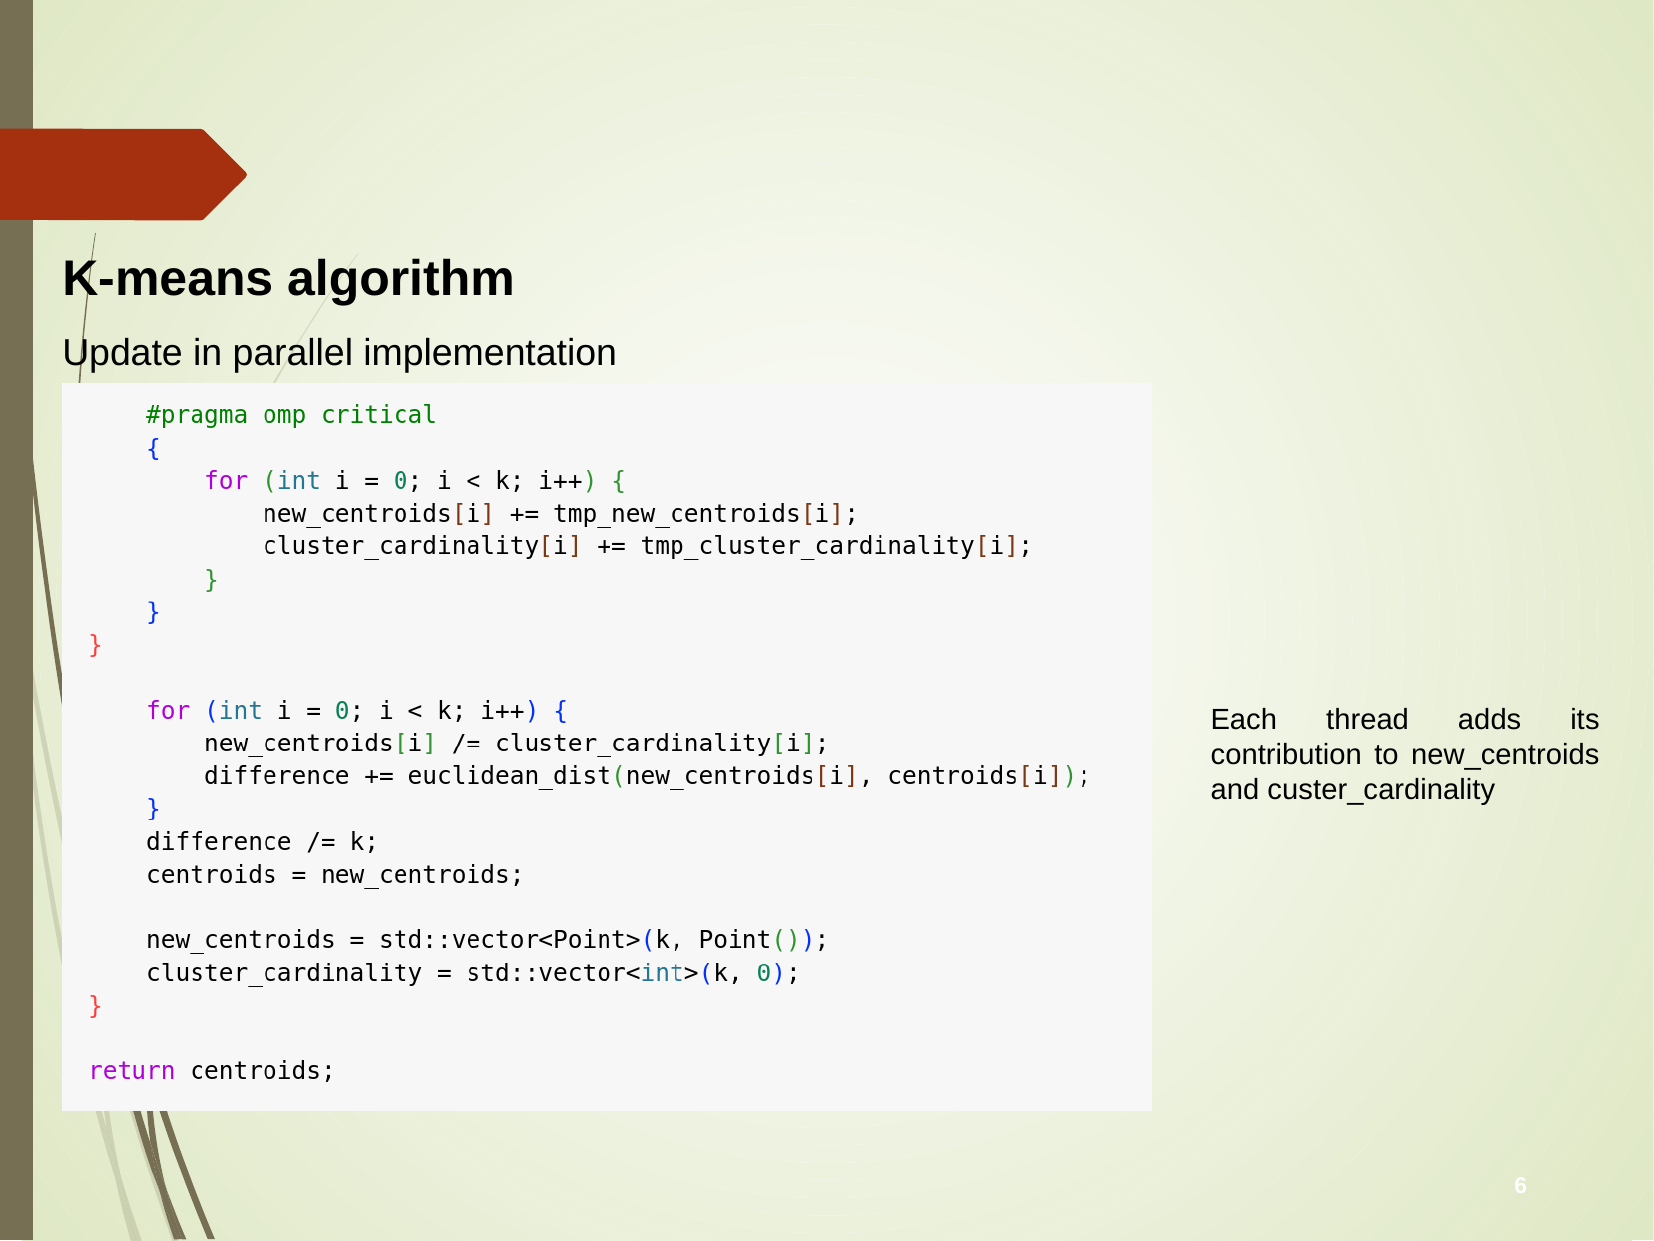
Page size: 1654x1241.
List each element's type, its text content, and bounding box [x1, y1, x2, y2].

picture [62, 383, 1152, 1111]
text_box K-means algorithm Update in parallel implementation [62, 215, 925, 363]
text_box Each thread adds its contribution to new_centroids and custer_cardinality [1210, 502, 1625, 1004]
text_box 6 [1505, 1160, 1536, 1208]
